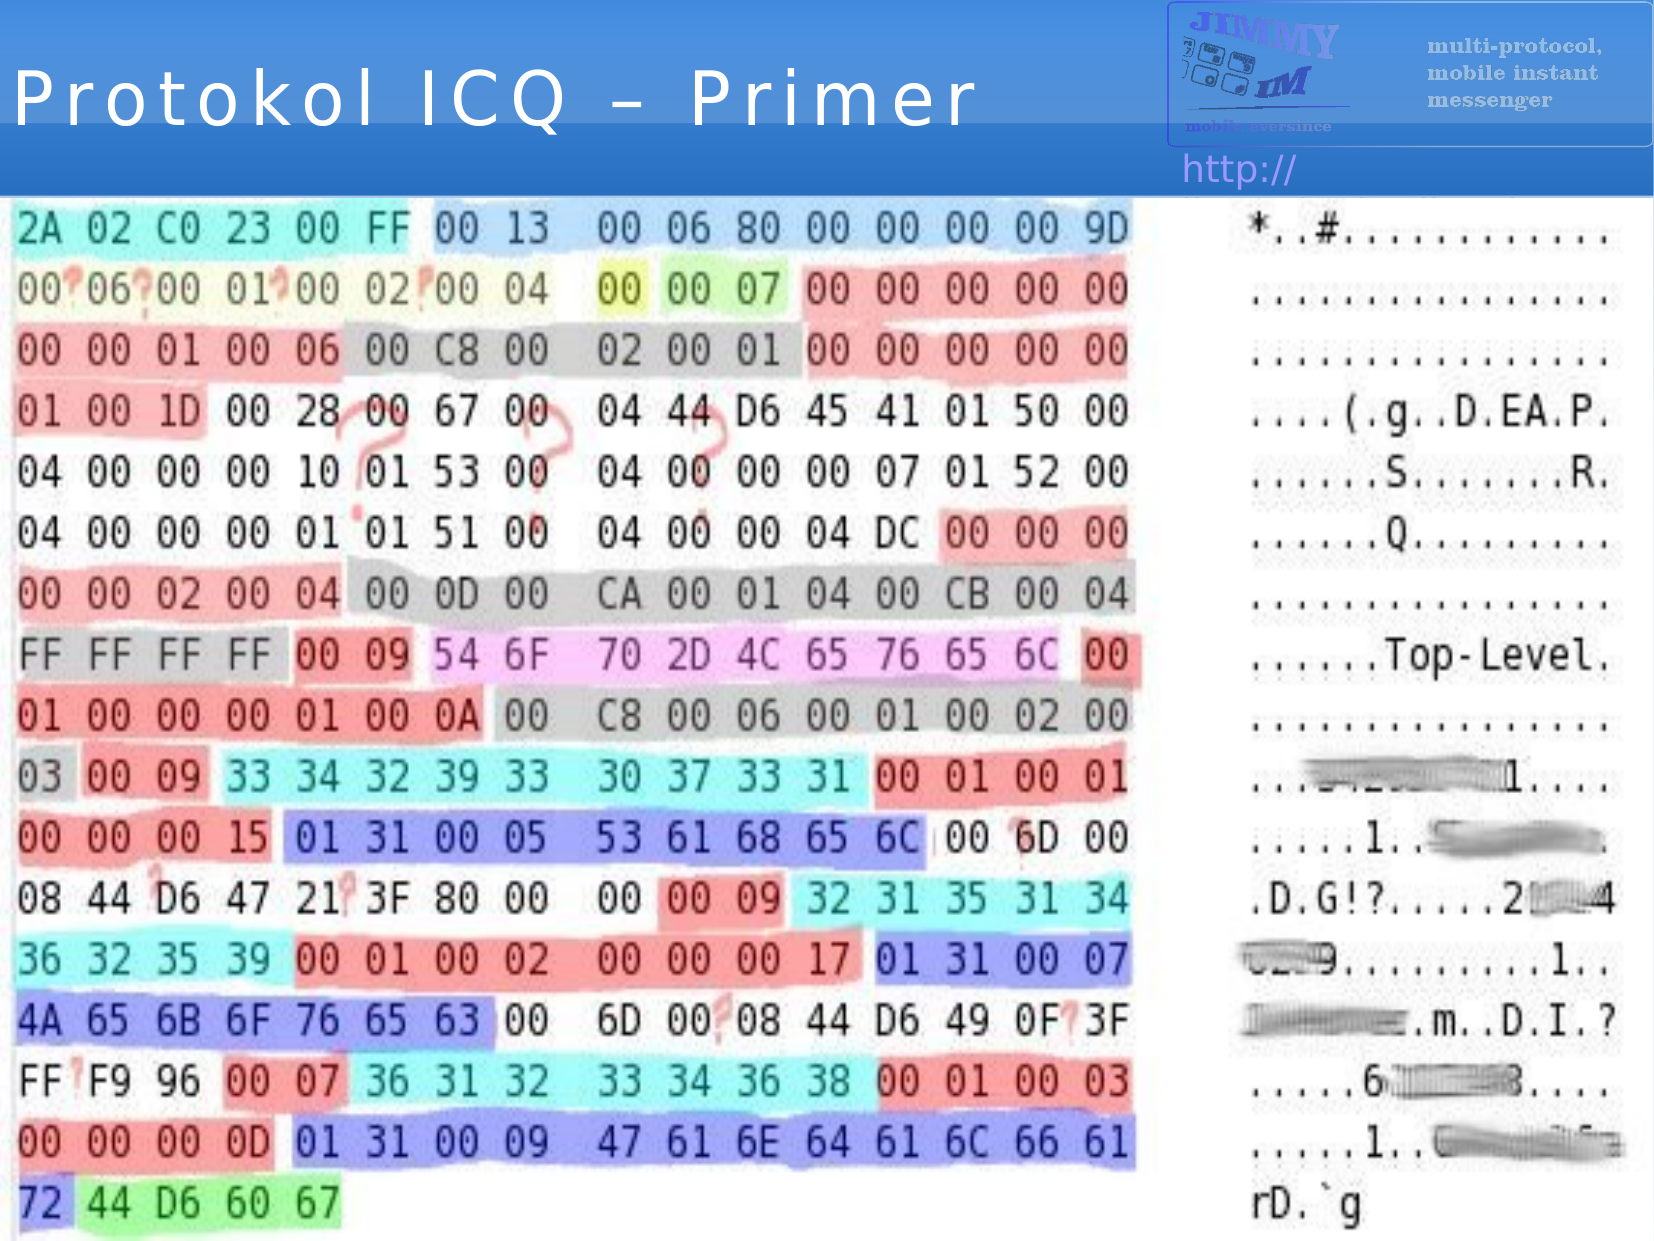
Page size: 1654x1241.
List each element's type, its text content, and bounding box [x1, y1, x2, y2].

picture [0, 0, 1654, 1241]
title Protokol ICQ – Primer [11, 7, 1167, 192]
